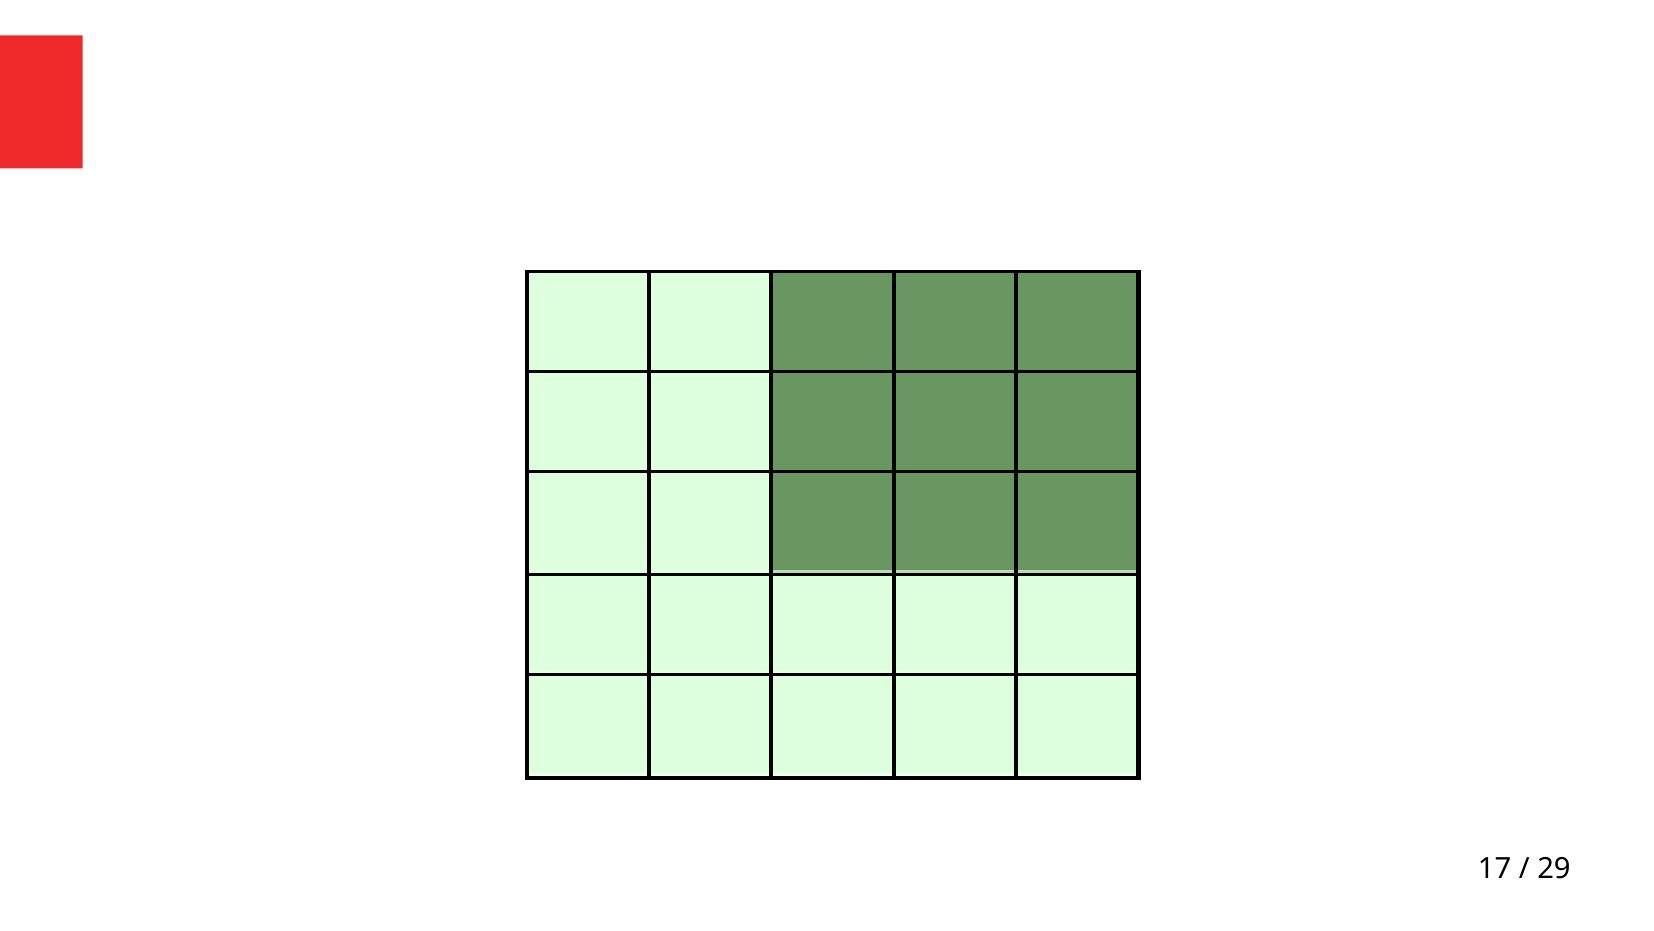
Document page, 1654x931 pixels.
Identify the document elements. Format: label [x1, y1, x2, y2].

picture [525, 270, 1141, 781]
